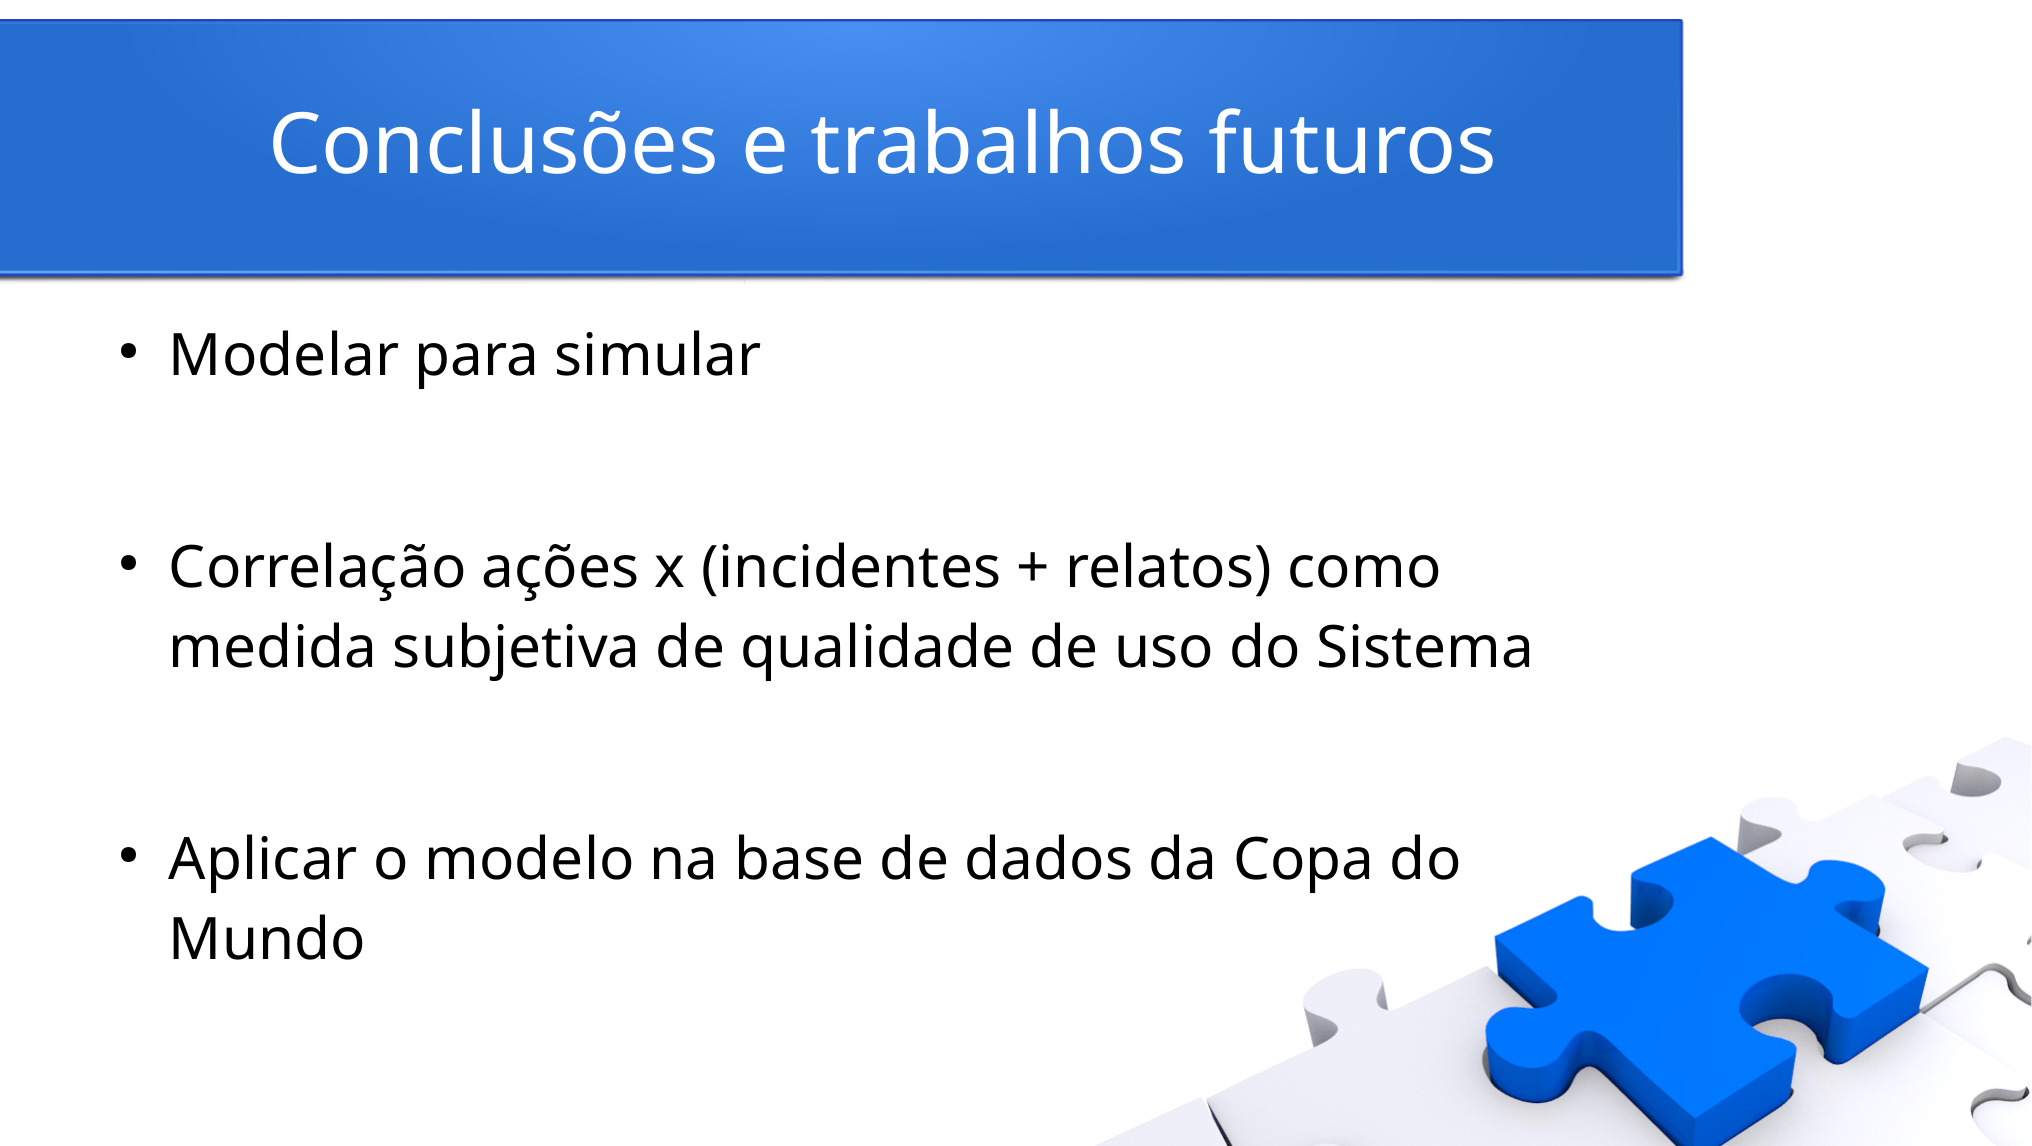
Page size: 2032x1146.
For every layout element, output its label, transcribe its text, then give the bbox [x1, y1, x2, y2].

list Modelar para simular Correlação ações x (incidentes + relatos) como medida subjetiva de qualidade de uso do Sistema Aplicar o modelo na base de dados da Copa do Mundo [101, 312, 1619, 978]
picture [0, 19, 1689, 284]
title Conclusões e trabalhos futuros [101, 45, 1666, 237]
picture [1071, 605, 2032, 1146]
